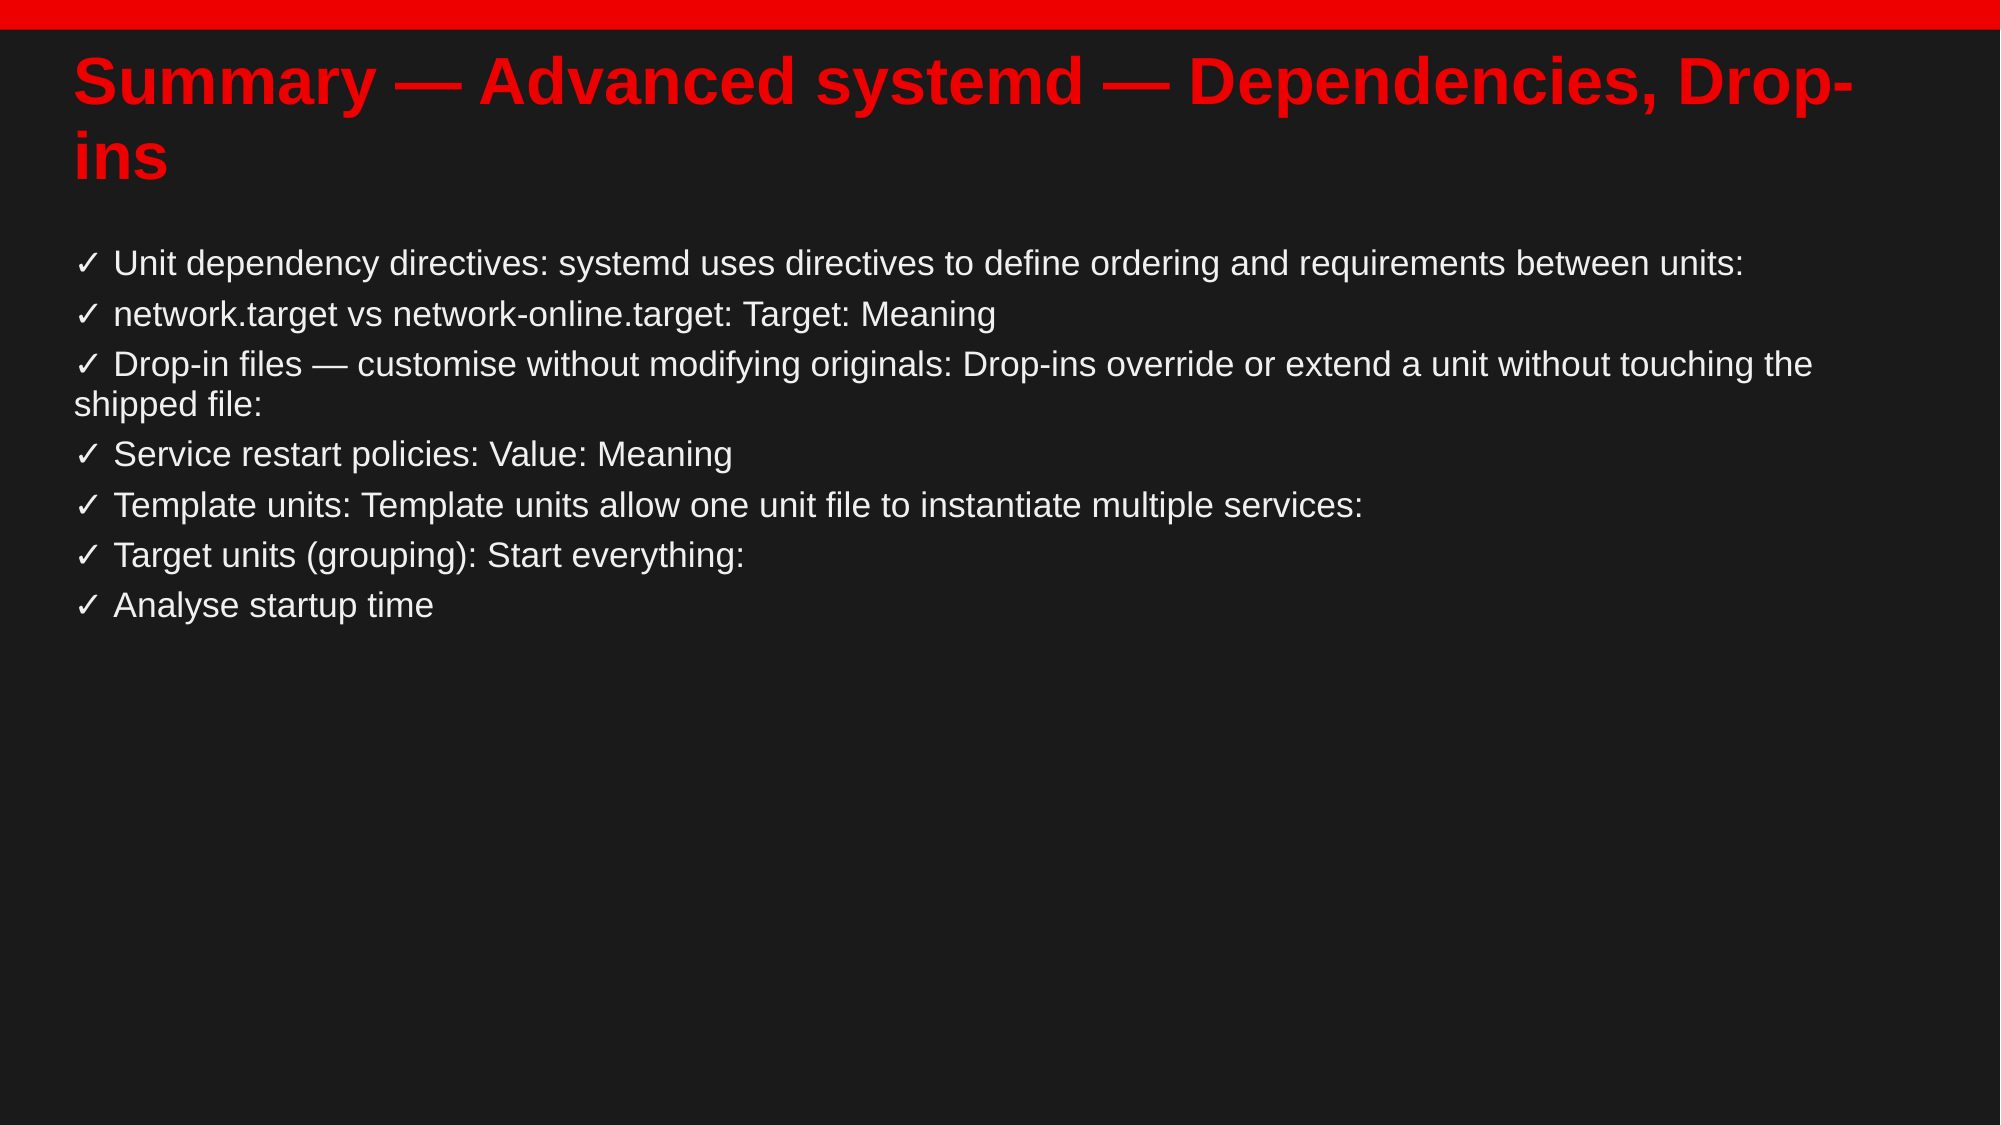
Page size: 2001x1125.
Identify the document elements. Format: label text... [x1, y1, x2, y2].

text_box Summary — Advanced systemd — Dependencies, Drop-ins [59, 36, 1942, 208]
text_box ✓ Unit dependency directives: systemd uses directives to define ordering and requirements between units: ✓ network.target vs network-online.target: Target: Meaning ✓ Drop-in files — customise without modifying originals: Drop-ins override or extend a unit without touching the shipped file: ✓ Service restart policies: Value: Meaning ✓ Template units: Template units allow one unit file to instantiate multiple services: ✓ Target units (grouping): Start everything: ✓ Analyse startup time [59, 236, 1942, 1037]
text_box [0, 0, 2001, 30]
